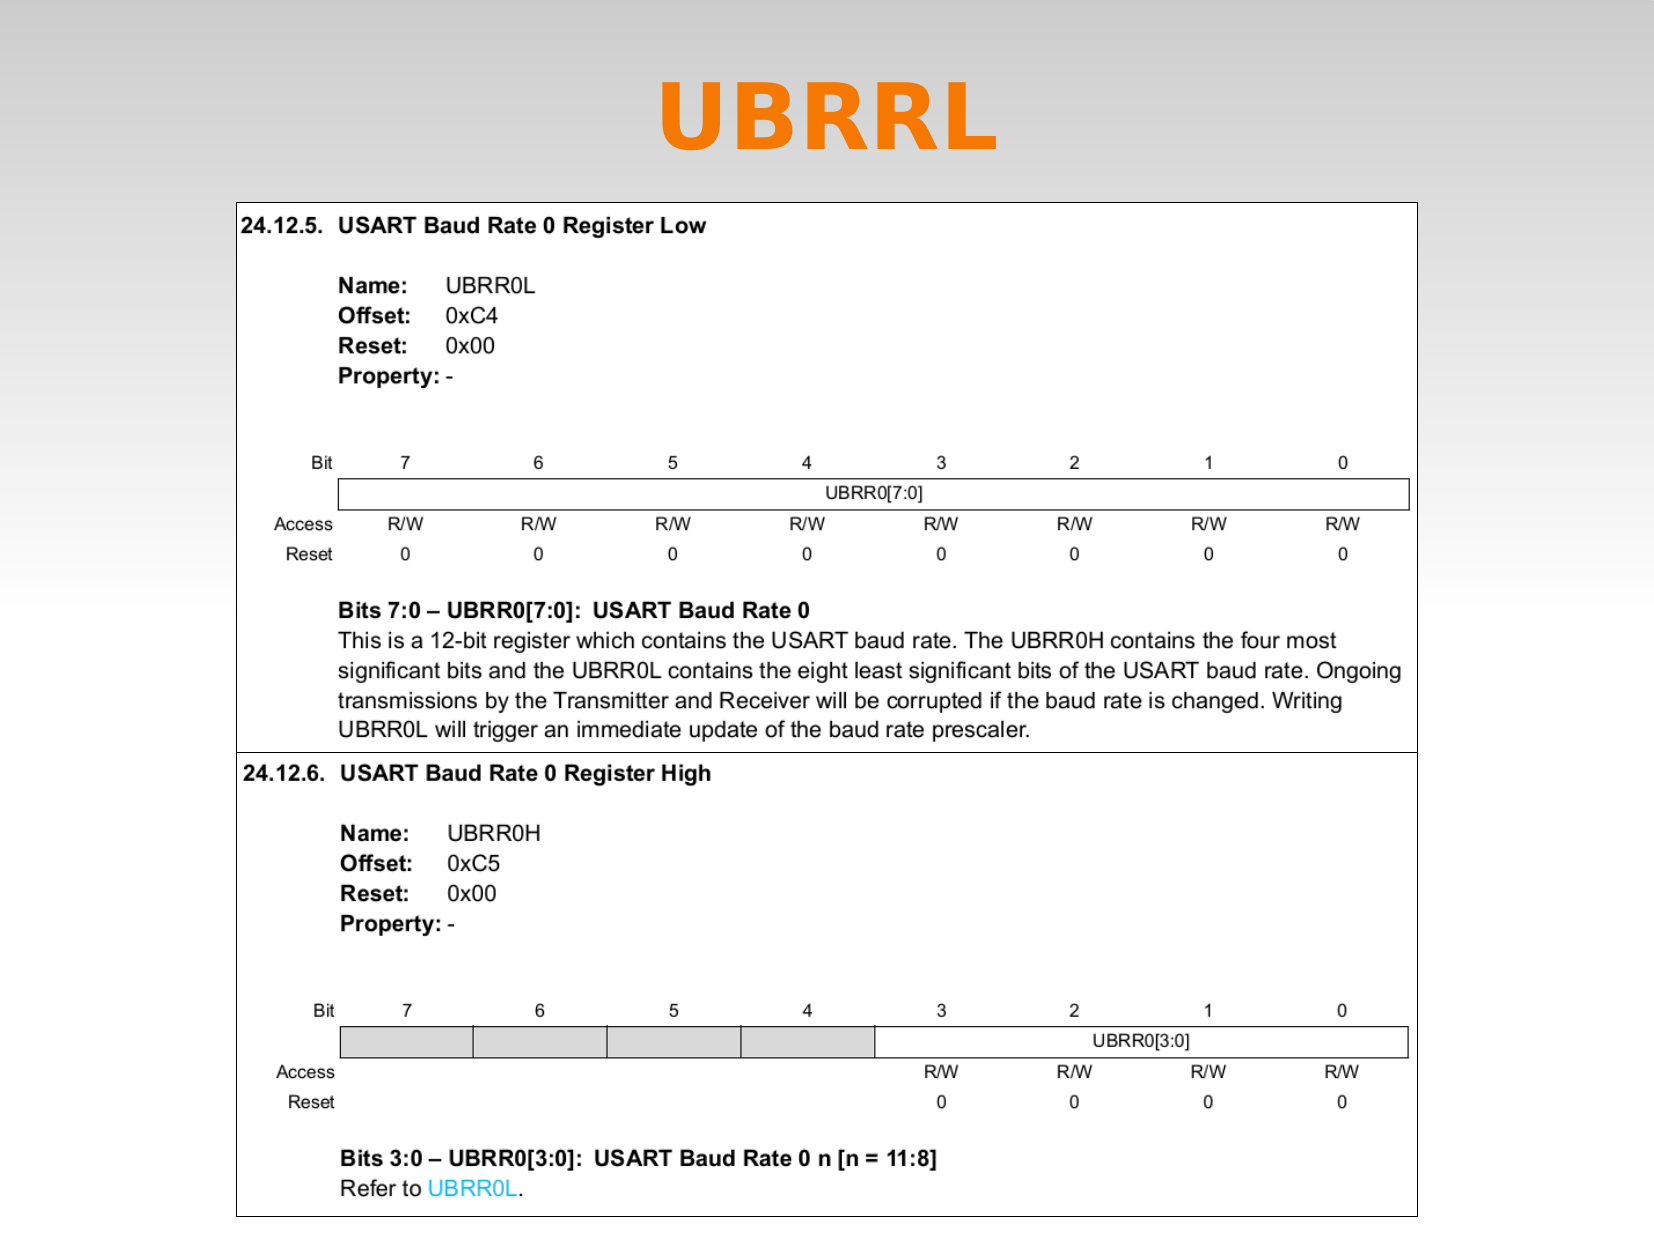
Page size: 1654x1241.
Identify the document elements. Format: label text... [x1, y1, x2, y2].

title UBRRL [82, 13, 1571, 222]
picture [236, 202, 1418, 1217]
